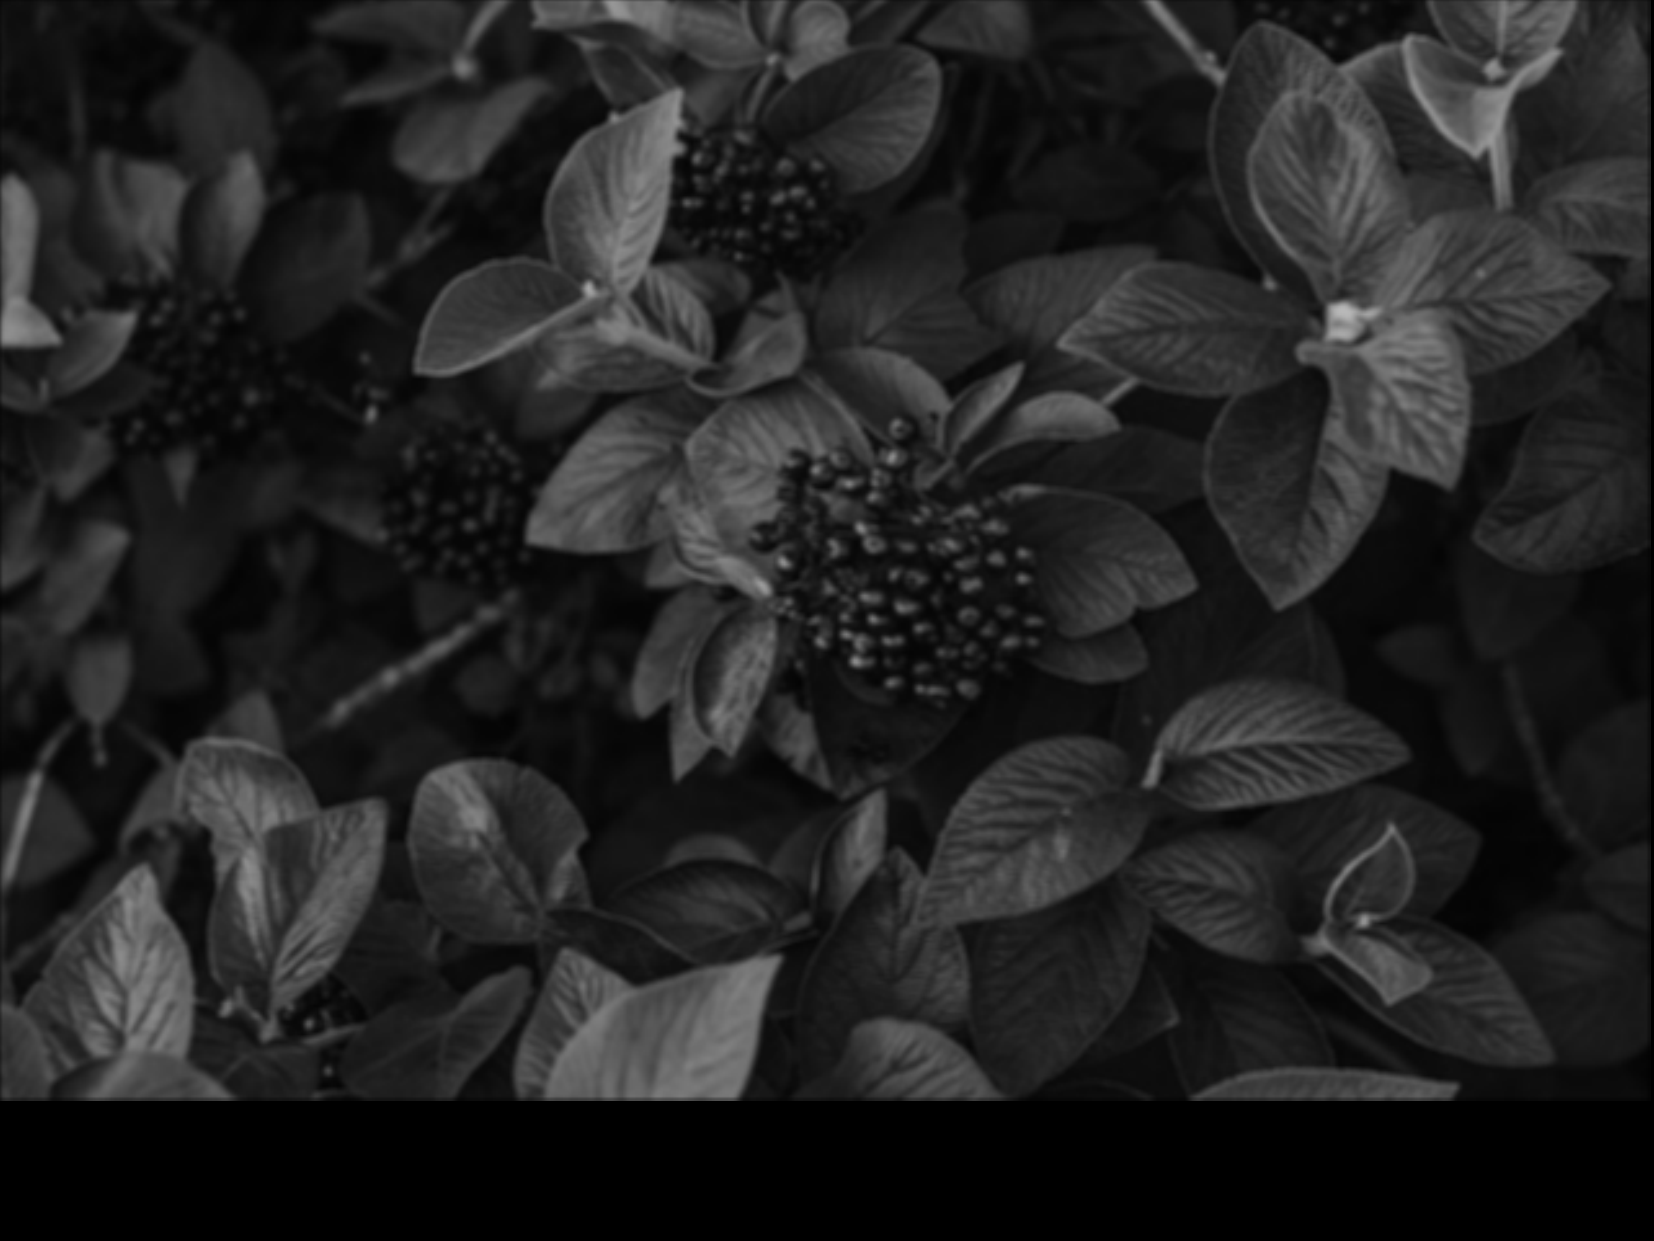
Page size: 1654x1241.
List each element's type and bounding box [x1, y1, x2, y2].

text_box [0, 0, 1654, 1241]
picture [0, 0, 1651, 1101]
